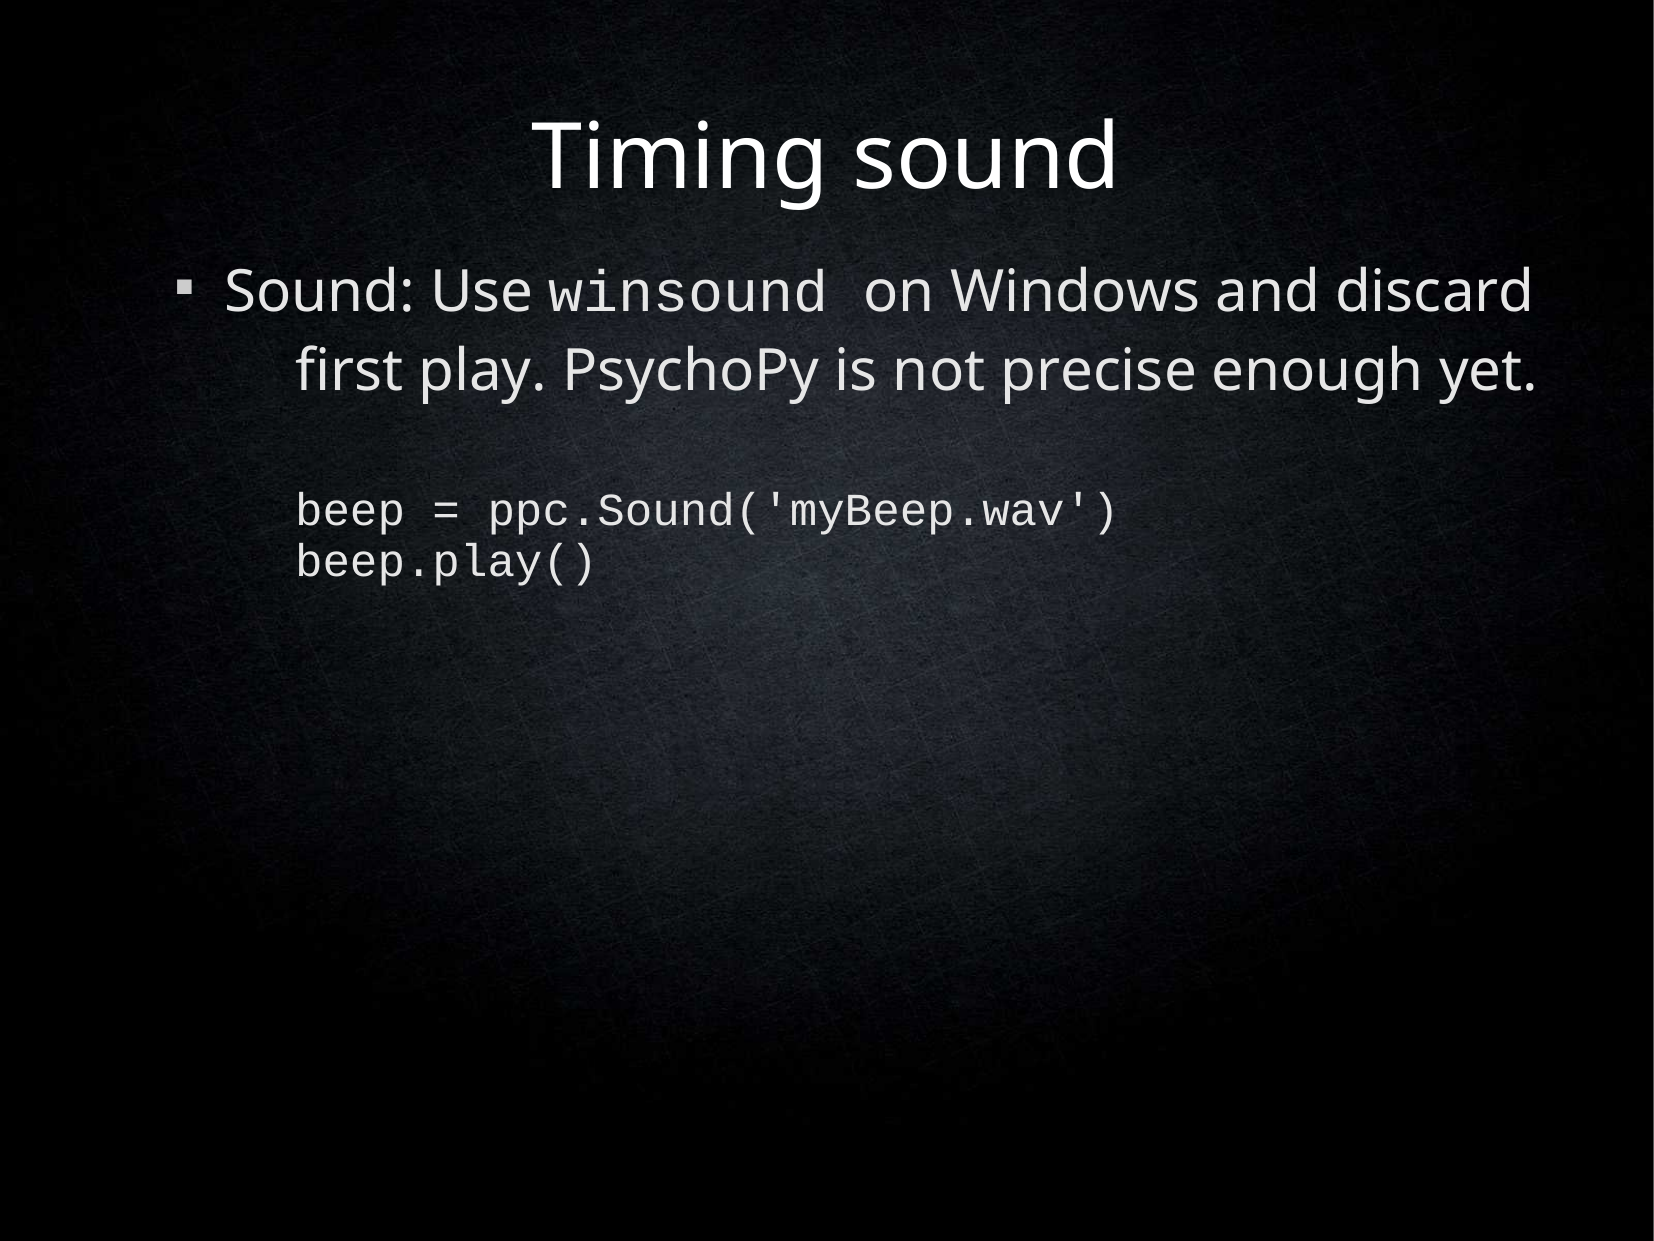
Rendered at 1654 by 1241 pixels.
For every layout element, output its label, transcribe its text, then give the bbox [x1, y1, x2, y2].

list Sound: Use winsound on Windows and discard first play. PsychoPy is not precise enough yet. beep = ppc.Sound('myBeep.wav') beep.play() [82, 248, 1571, 1068]
picture [0, 0, 1654, 1241]
title Timing sound [82, 49, 1571, 248]
